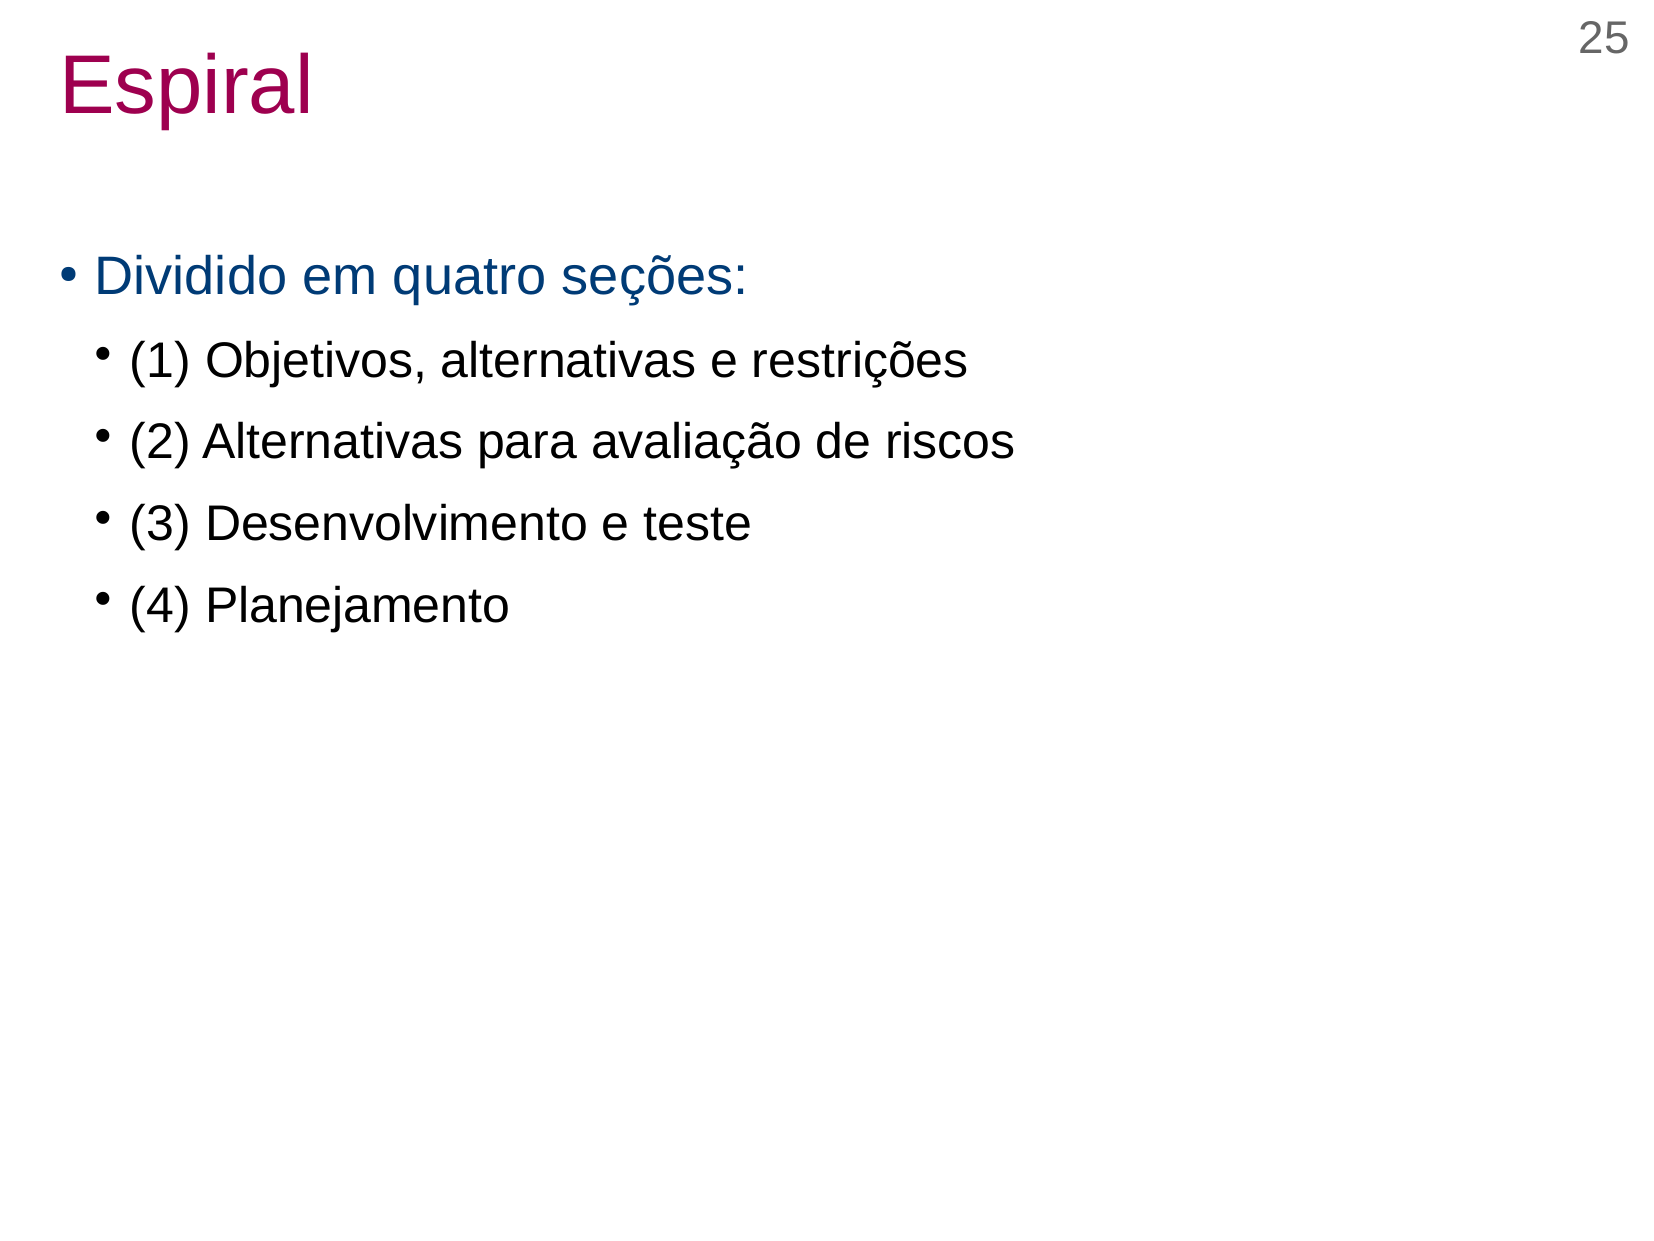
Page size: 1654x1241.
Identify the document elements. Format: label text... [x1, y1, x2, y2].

title Espiral [59, 29, 1595, 148]
list Dividido em quatro seções: (1) Objetivos, alternativas e restrições (2) Alternativas para avaliação de riscos (3) Desenvolvimento e teste (4) Planejamento [59, 236, 1595, 1211]
